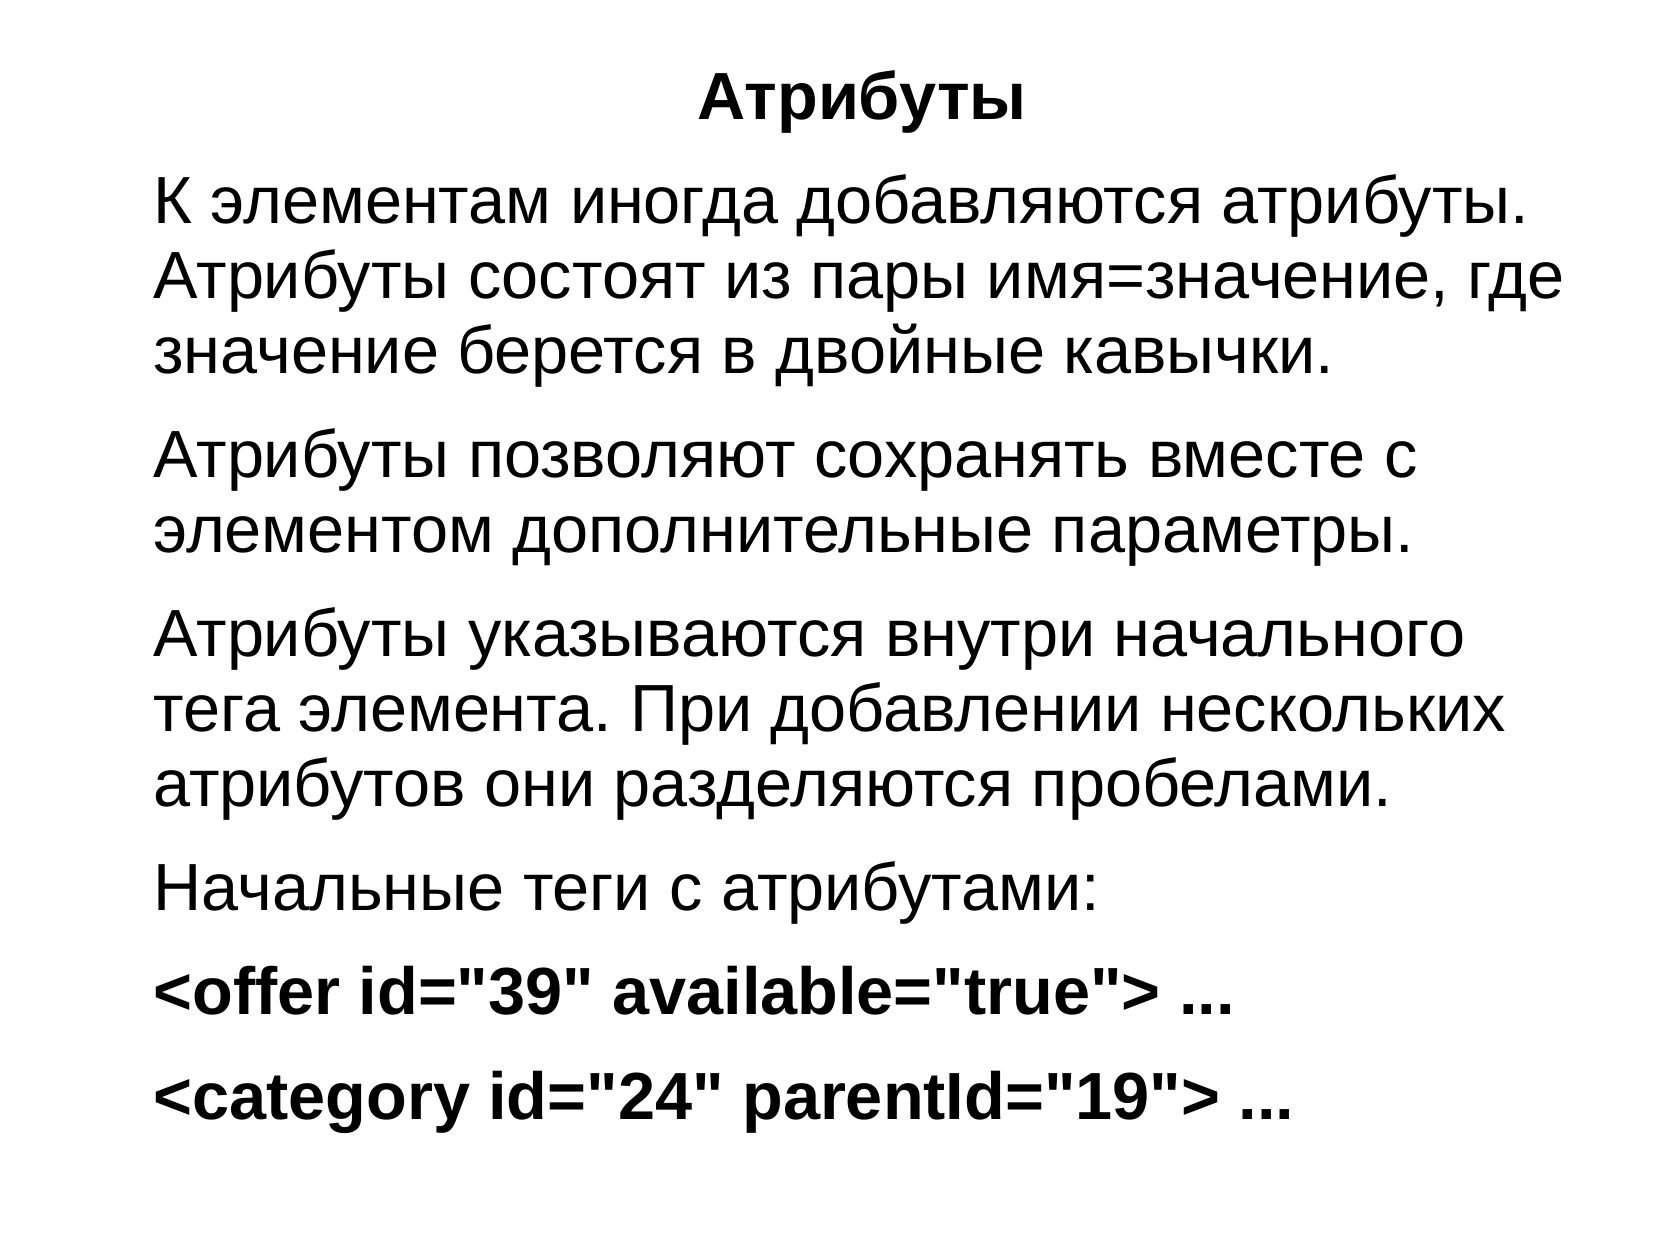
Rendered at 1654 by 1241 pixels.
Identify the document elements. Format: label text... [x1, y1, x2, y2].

list Атрибуты К элементам иногда добавляются атрибуты. Атрибуты состоят из пары имя=значение, где значение берется в двойные кавычки. Атрибуты позволяют сохранять вместе с элементом дополнительные параметры. Атрибуты указываются внутри начального тега элемента. При добавлении нескольких атрибутов они разделяются пробелами. Начальные теги с атрибутами: <offer id="39" available="true"> ... <category id="24" parentId="19"> ... [82, 59, 1571, 1182]
